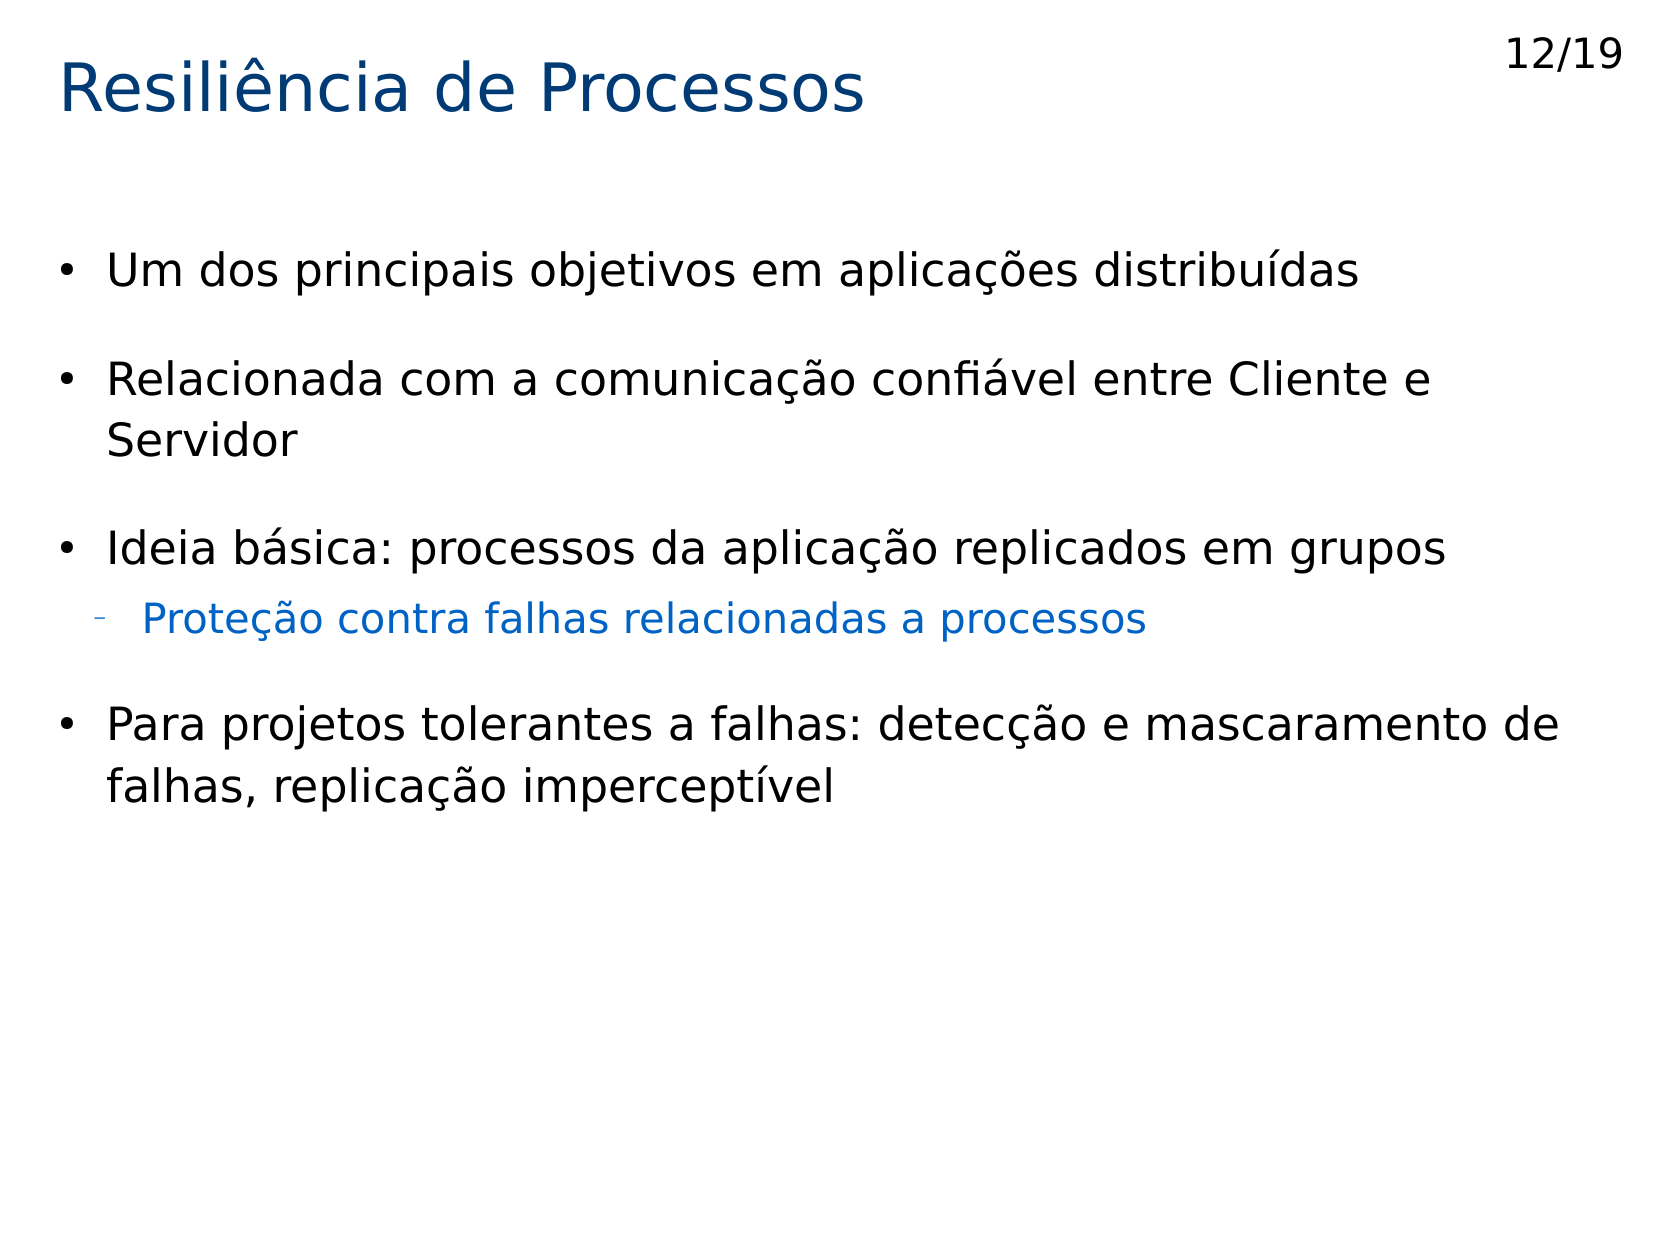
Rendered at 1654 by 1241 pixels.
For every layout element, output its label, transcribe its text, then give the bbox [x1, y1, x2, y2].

title Resiliência de Processos [59, 29, 1506, 148]
list Um dos principais objetivos em aplicações distribuídas Relacionada com a comunicação confiável entre Cliente e Servidor Ideia básica: processos da aplicação replicados em grupos Proteção contra falhas relacionadas a processos Para projetos tolerantes a falhas: detecção e mascaramento de falhas, replicação imperceptível [59, 236, 1595, 1211]
